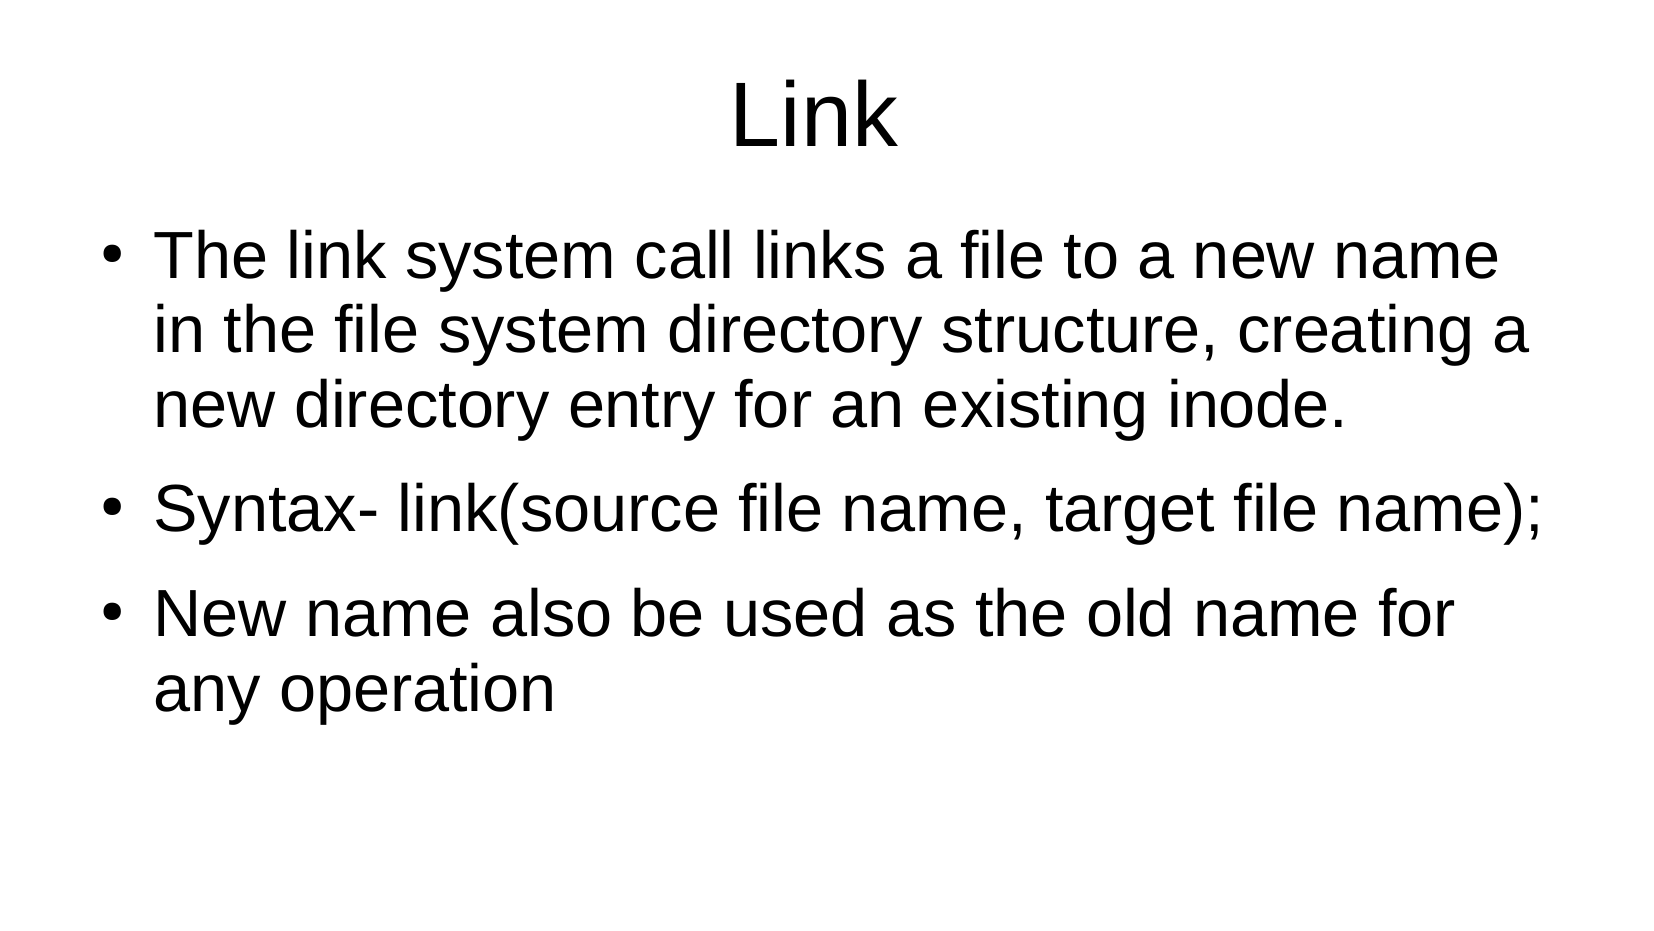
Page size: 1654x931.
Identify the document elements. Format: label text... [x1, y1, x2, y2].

title Link [82, 37, 1571, 193]
list The link system call links a file to a new name in the file system directory structure, creating a new directory entry for an existing inode. Syntax- link(source file name, target file name); New name also be used as the old name for any operation [82, 217, 1571, 758]
